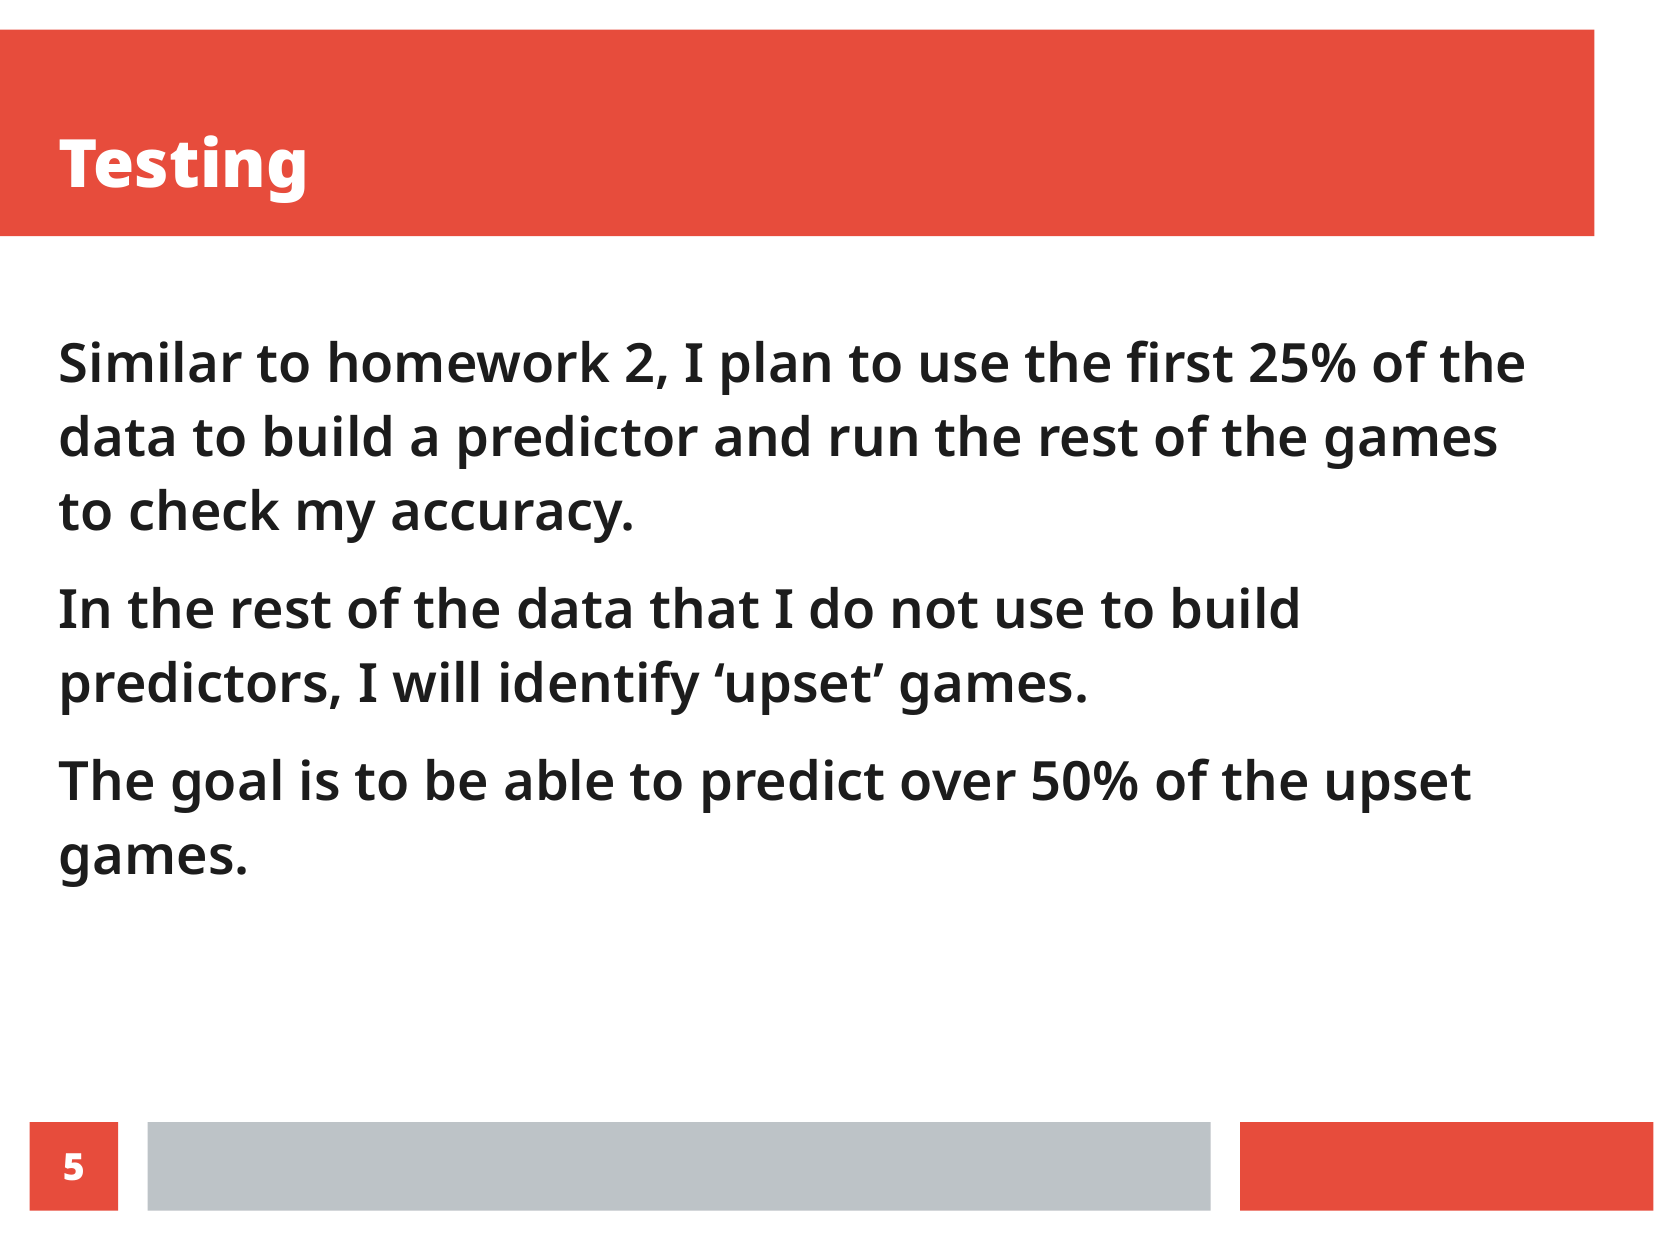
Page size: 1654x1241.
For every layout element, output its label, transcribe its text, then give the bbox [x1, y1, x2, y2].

title Testing [59, 59, 1595, 207]
list Similar to homework 2, I plan to use the first 25% of the data to build a predictor and run the rest of the games to check my accuracy. In the rest of the data that I do not use to build predictors, I will identify ‘upset’ games. The goal is to be able to predict over 50% of the upset games. [59, 324, 1565, 1093]
